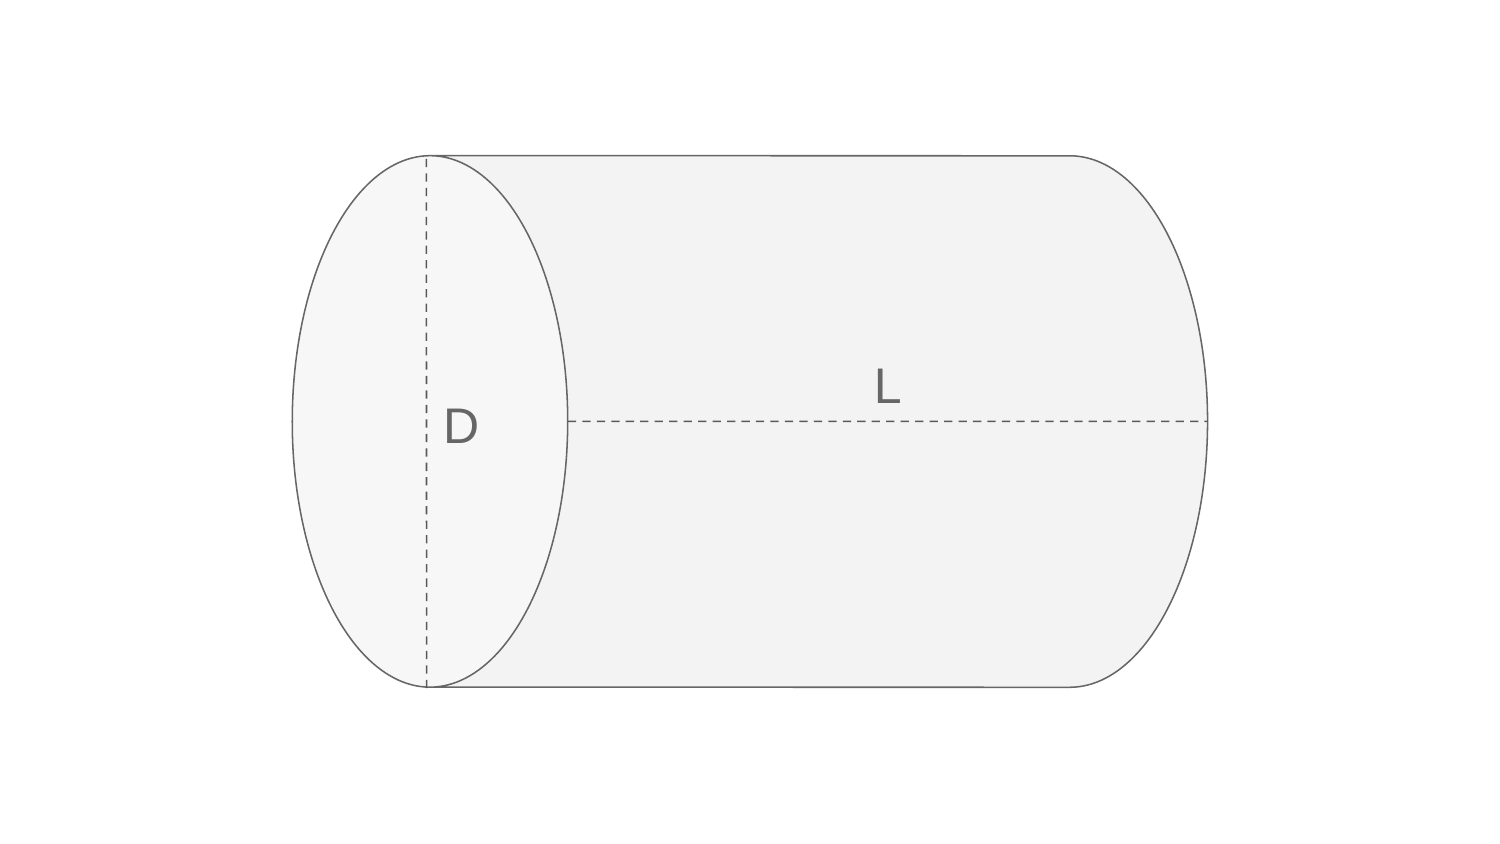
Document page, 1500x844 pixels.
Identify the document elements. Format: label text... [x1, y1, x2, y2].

text_box [435, 155, 1208, 688]
text_box D [426, 386, 496, 461]
text_box L [852, 346, 923, 422]
